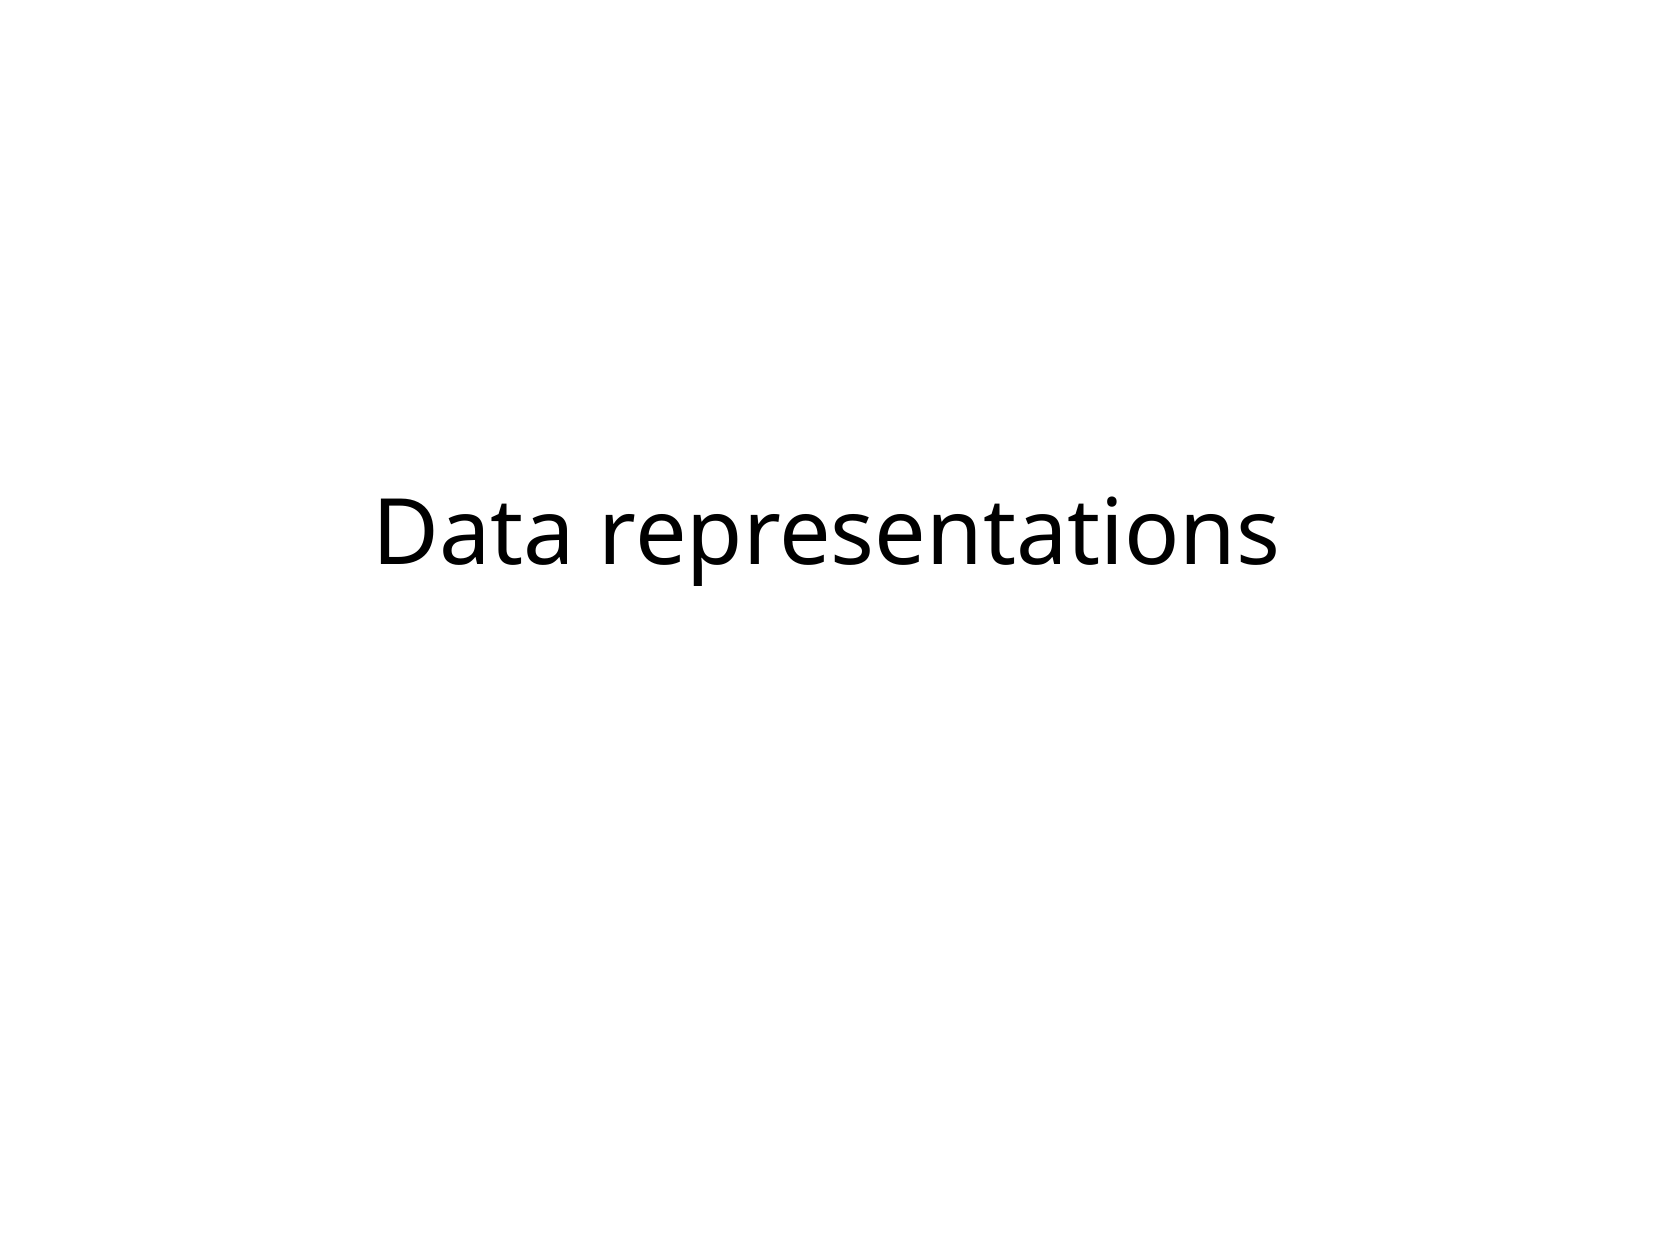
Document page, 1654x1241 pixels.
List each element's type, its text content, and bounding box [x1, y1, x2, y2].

subtitle Data representations [82, 49, 1571, 1010]
